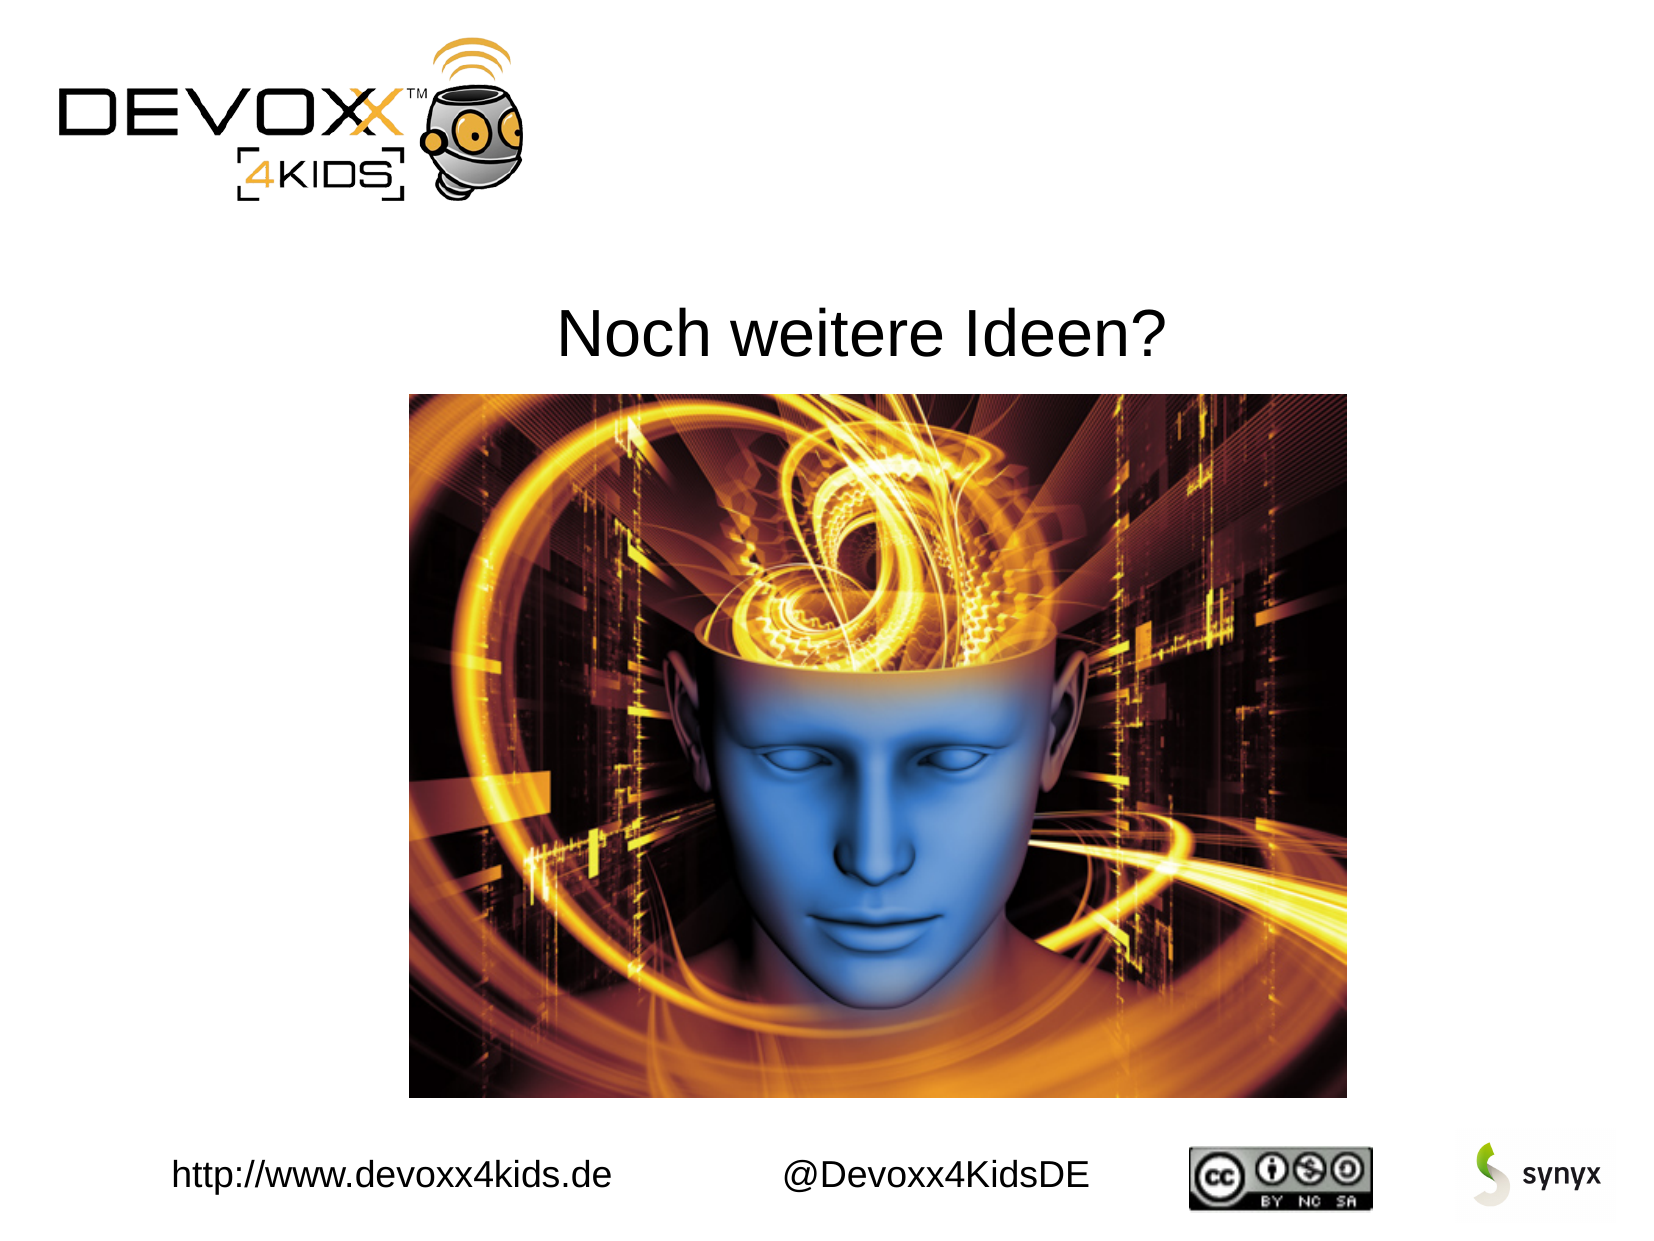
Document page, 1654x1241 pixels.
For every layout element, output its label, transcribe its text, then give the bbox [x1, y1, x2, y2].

title [82, 49, 1571, 257]
list Noch weitere Ideen? [217, 290, 1437, 1010]
picture [1455, 1128, 1616, 1223]
picture [409, 394, 1347, 1098]
picture [59, 37, 523, 201]
picture [1189, 1146, 1373, 1213]
